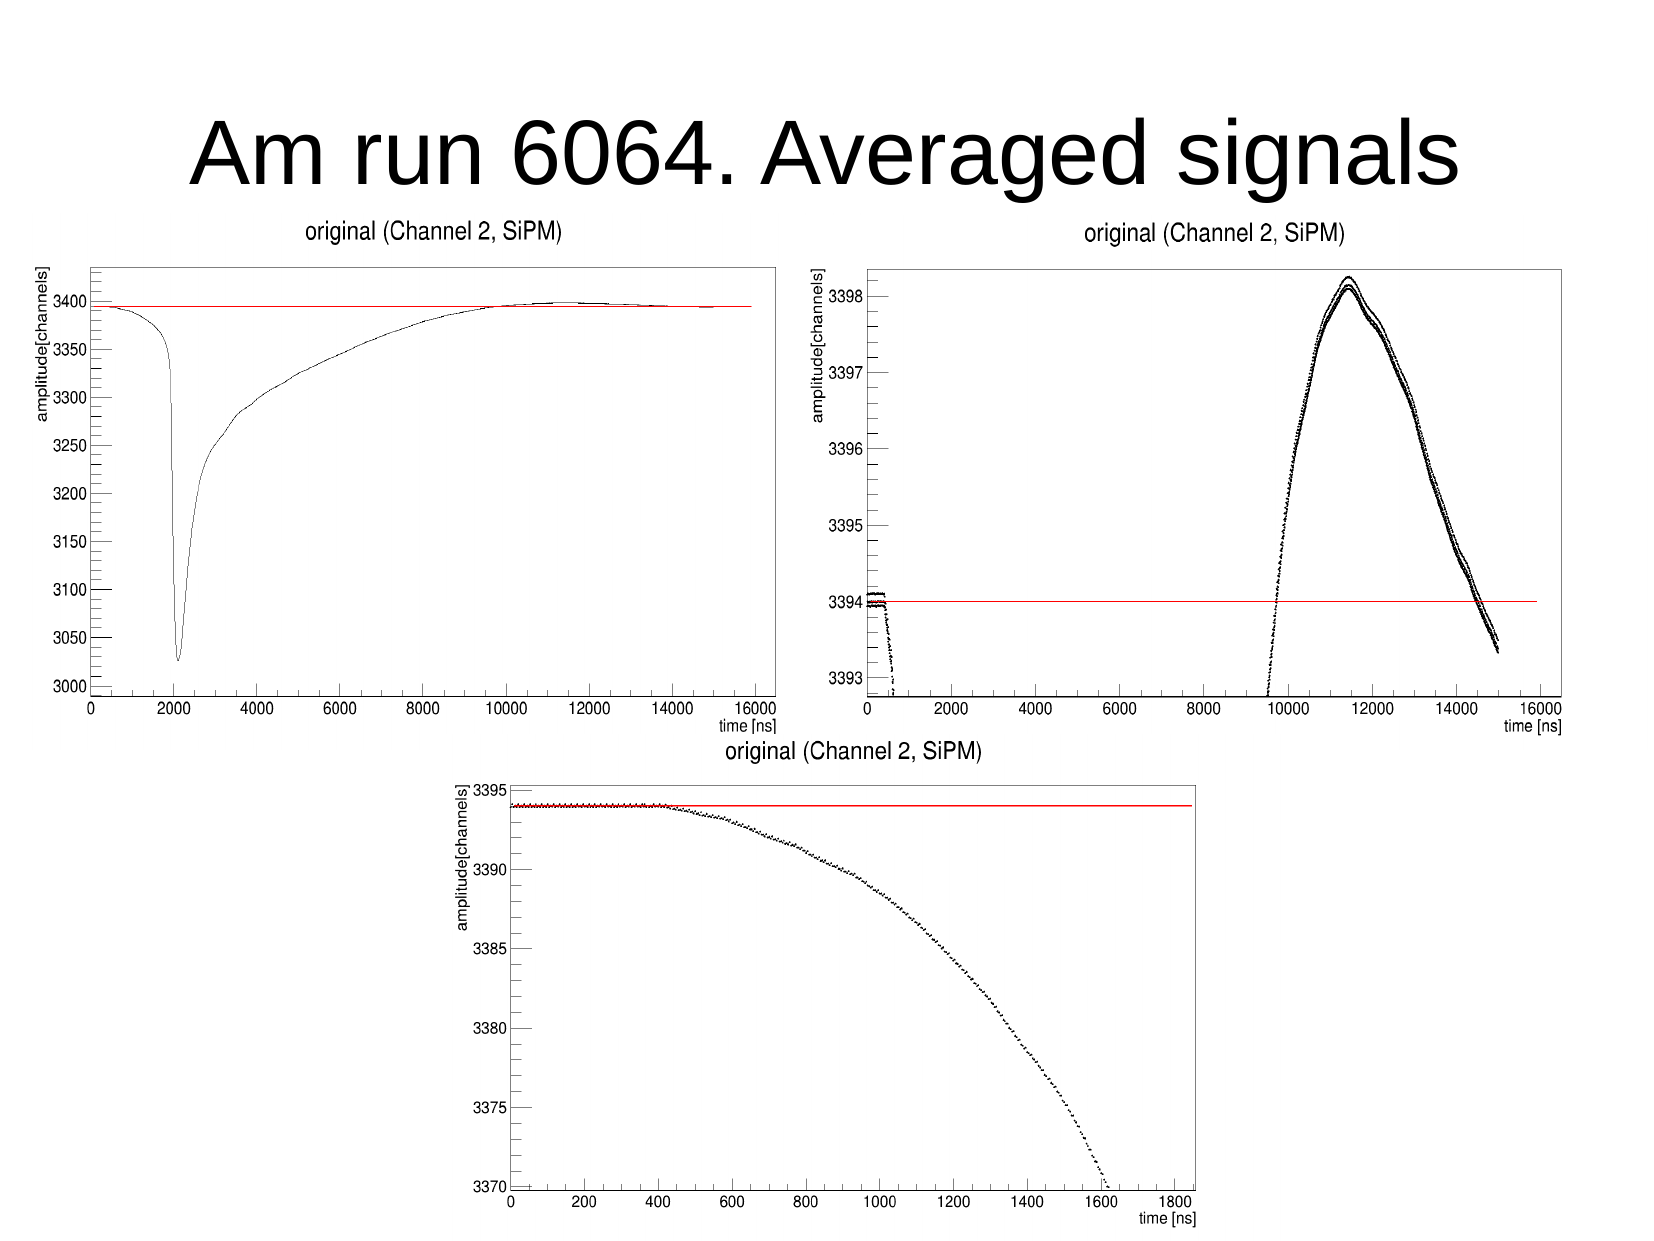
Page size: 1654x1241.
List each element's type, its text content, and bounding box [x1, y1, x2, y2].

title Am run 6064. Averaged signals [82, 49, 1571, 215]
picture [5, 213, 1648, 1241]
